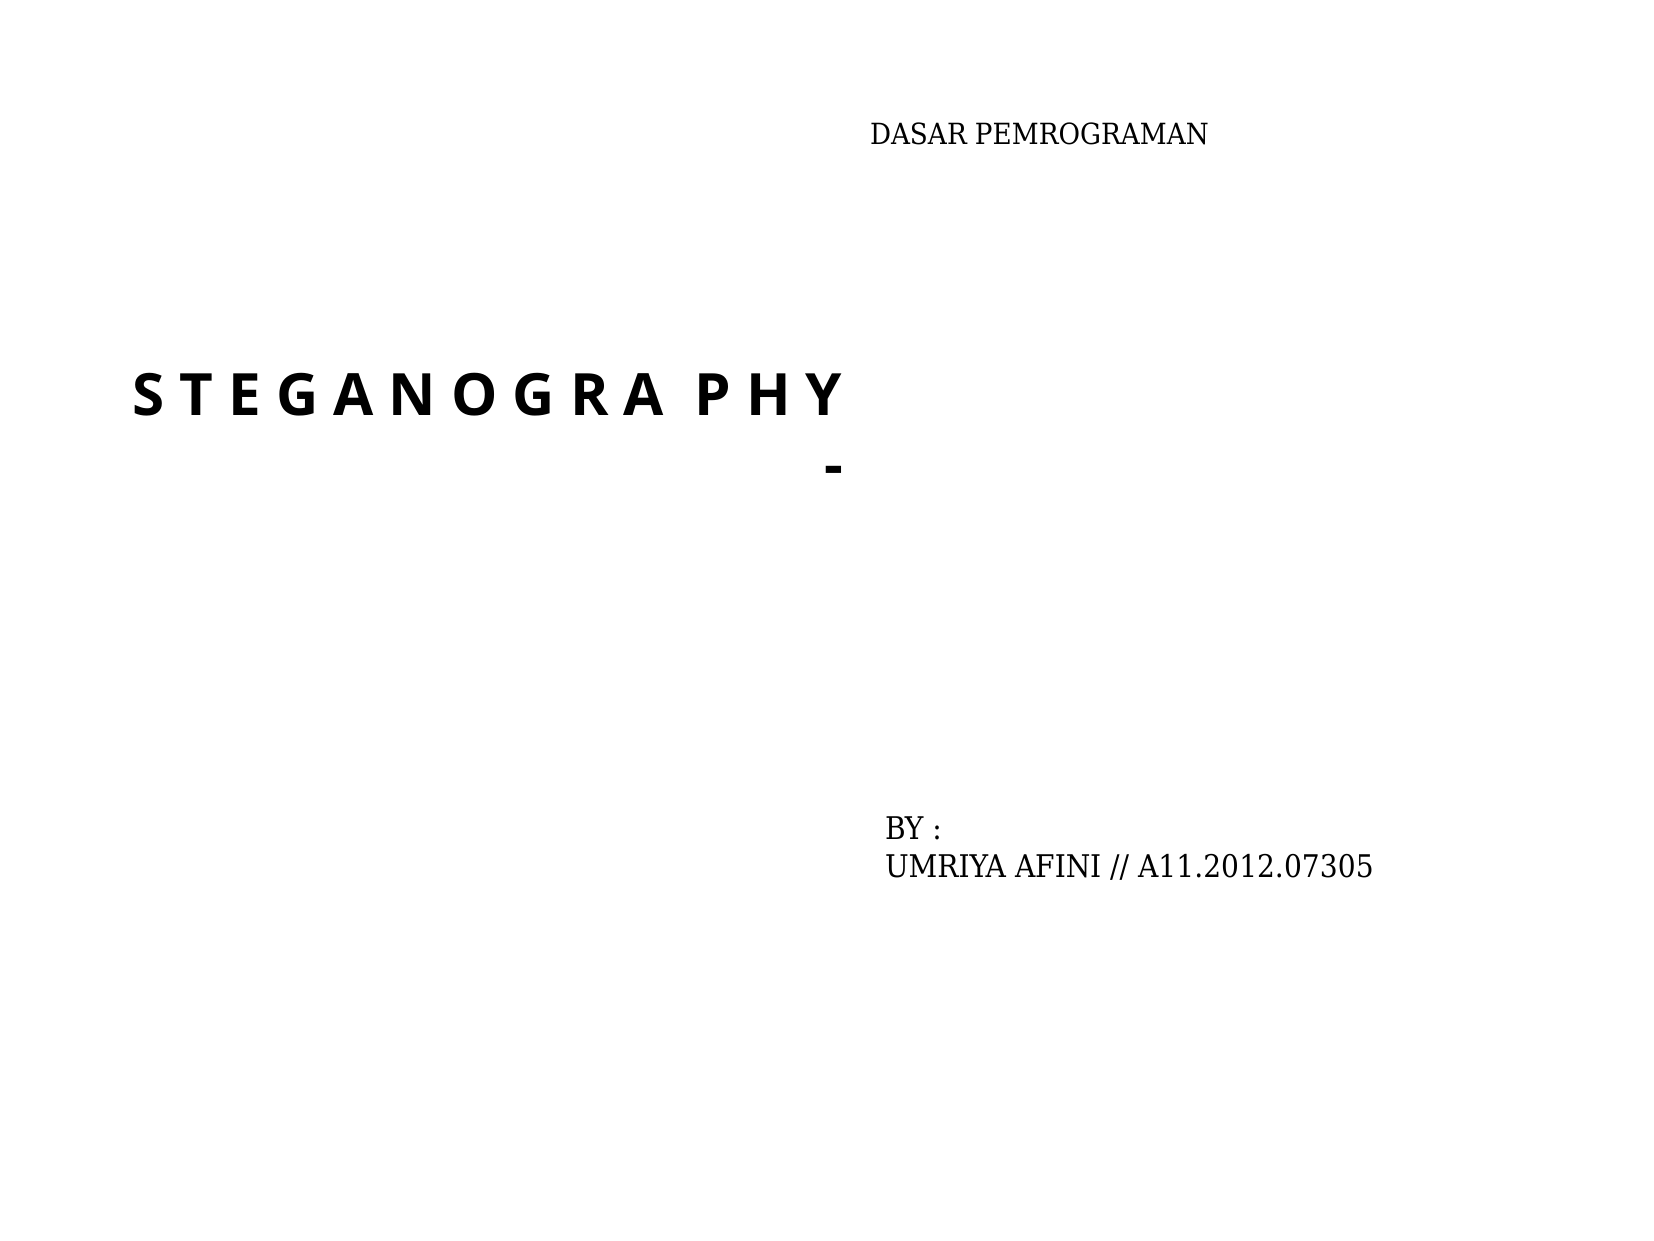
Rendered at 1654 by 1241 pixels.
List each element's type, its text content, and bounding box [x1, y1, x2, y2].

text_box BY : UMRIYA AFINI // A11.2012.07305 [885, 720, 1571, 1010]
text_box DASAR PEMROGRAMAN [869, 70, 1545, 195]
text_box S T E G A N O G R A P H Y - [105, 315, 843, 540]
